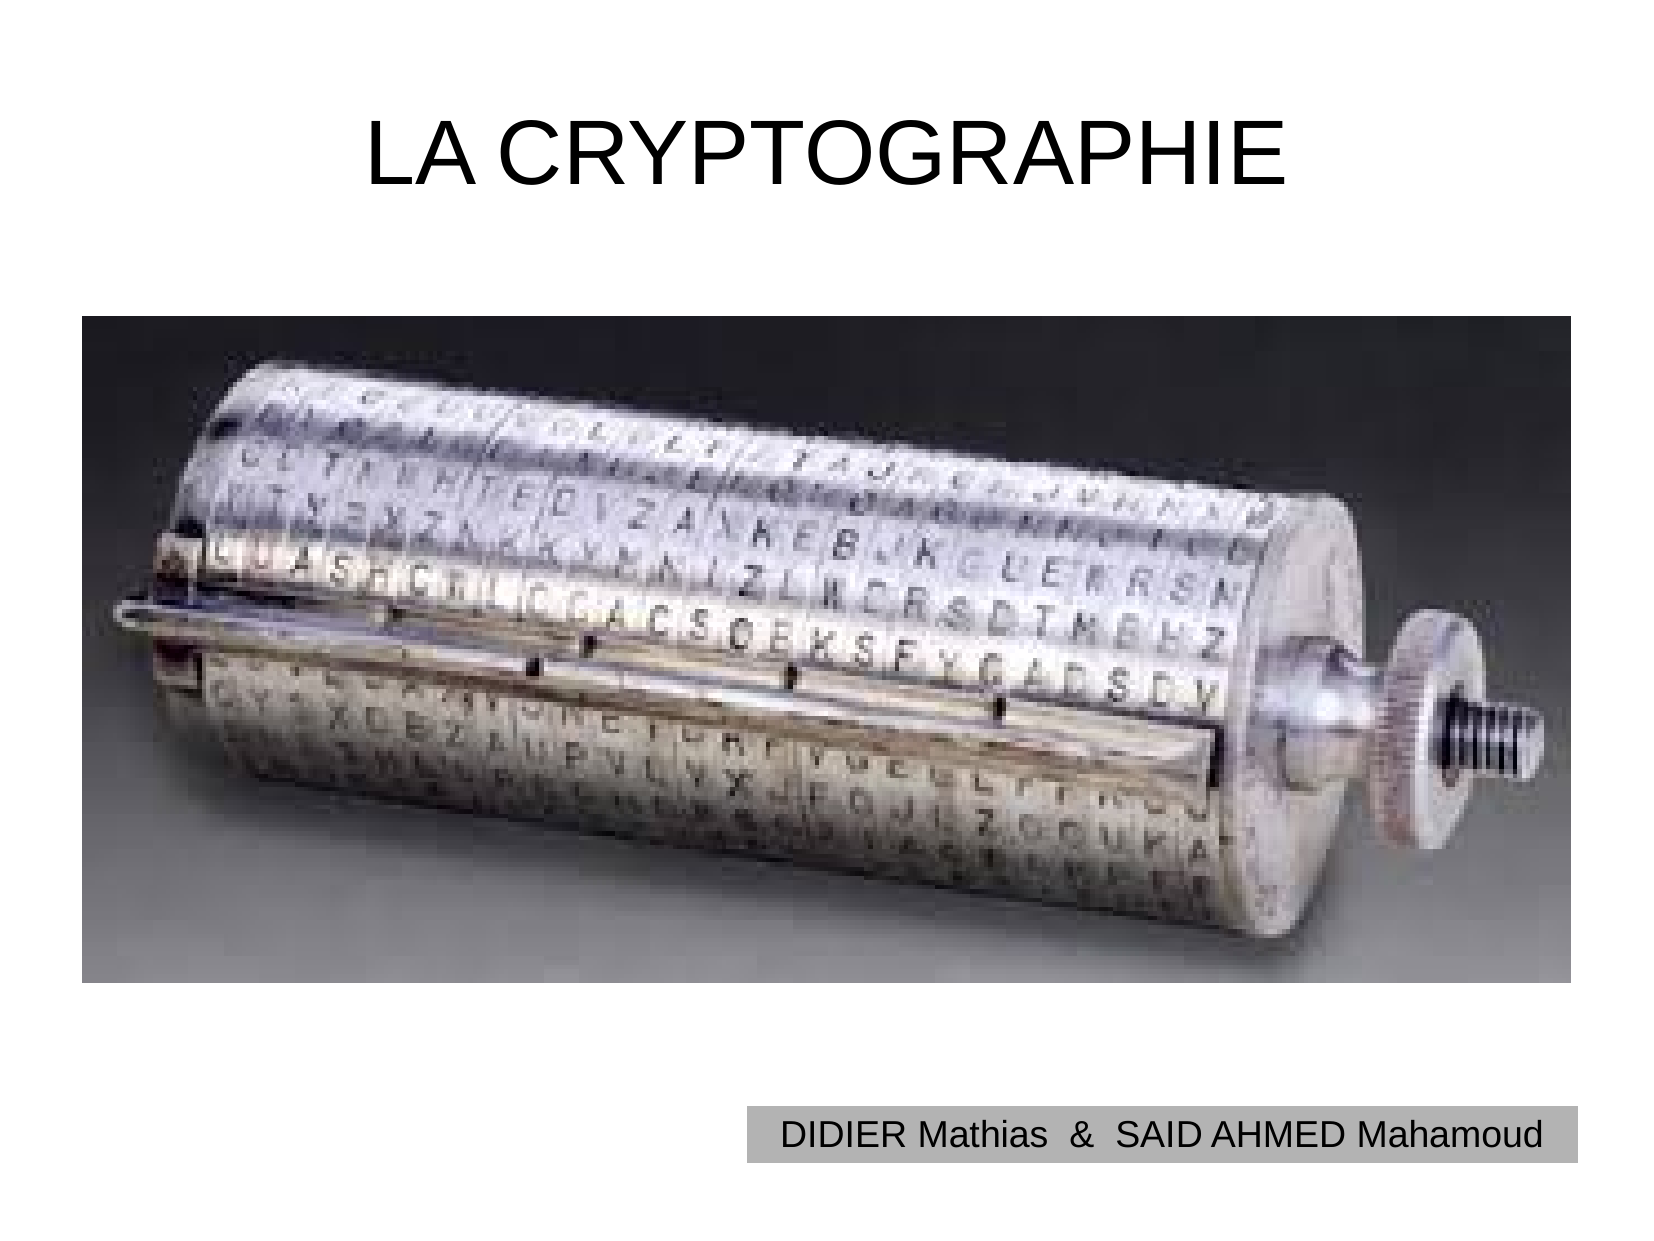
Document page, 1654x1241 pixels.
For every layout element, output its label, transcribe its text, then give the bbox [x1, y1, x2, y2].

title LA CRYPTOGRAPHIE [82, 49, 1571, 257]
picture [82, 316, 1571, 983]
table_header DIDIER Mathias & SAID AHMED Mahamoud [747, 1106, 1578, 1163]
